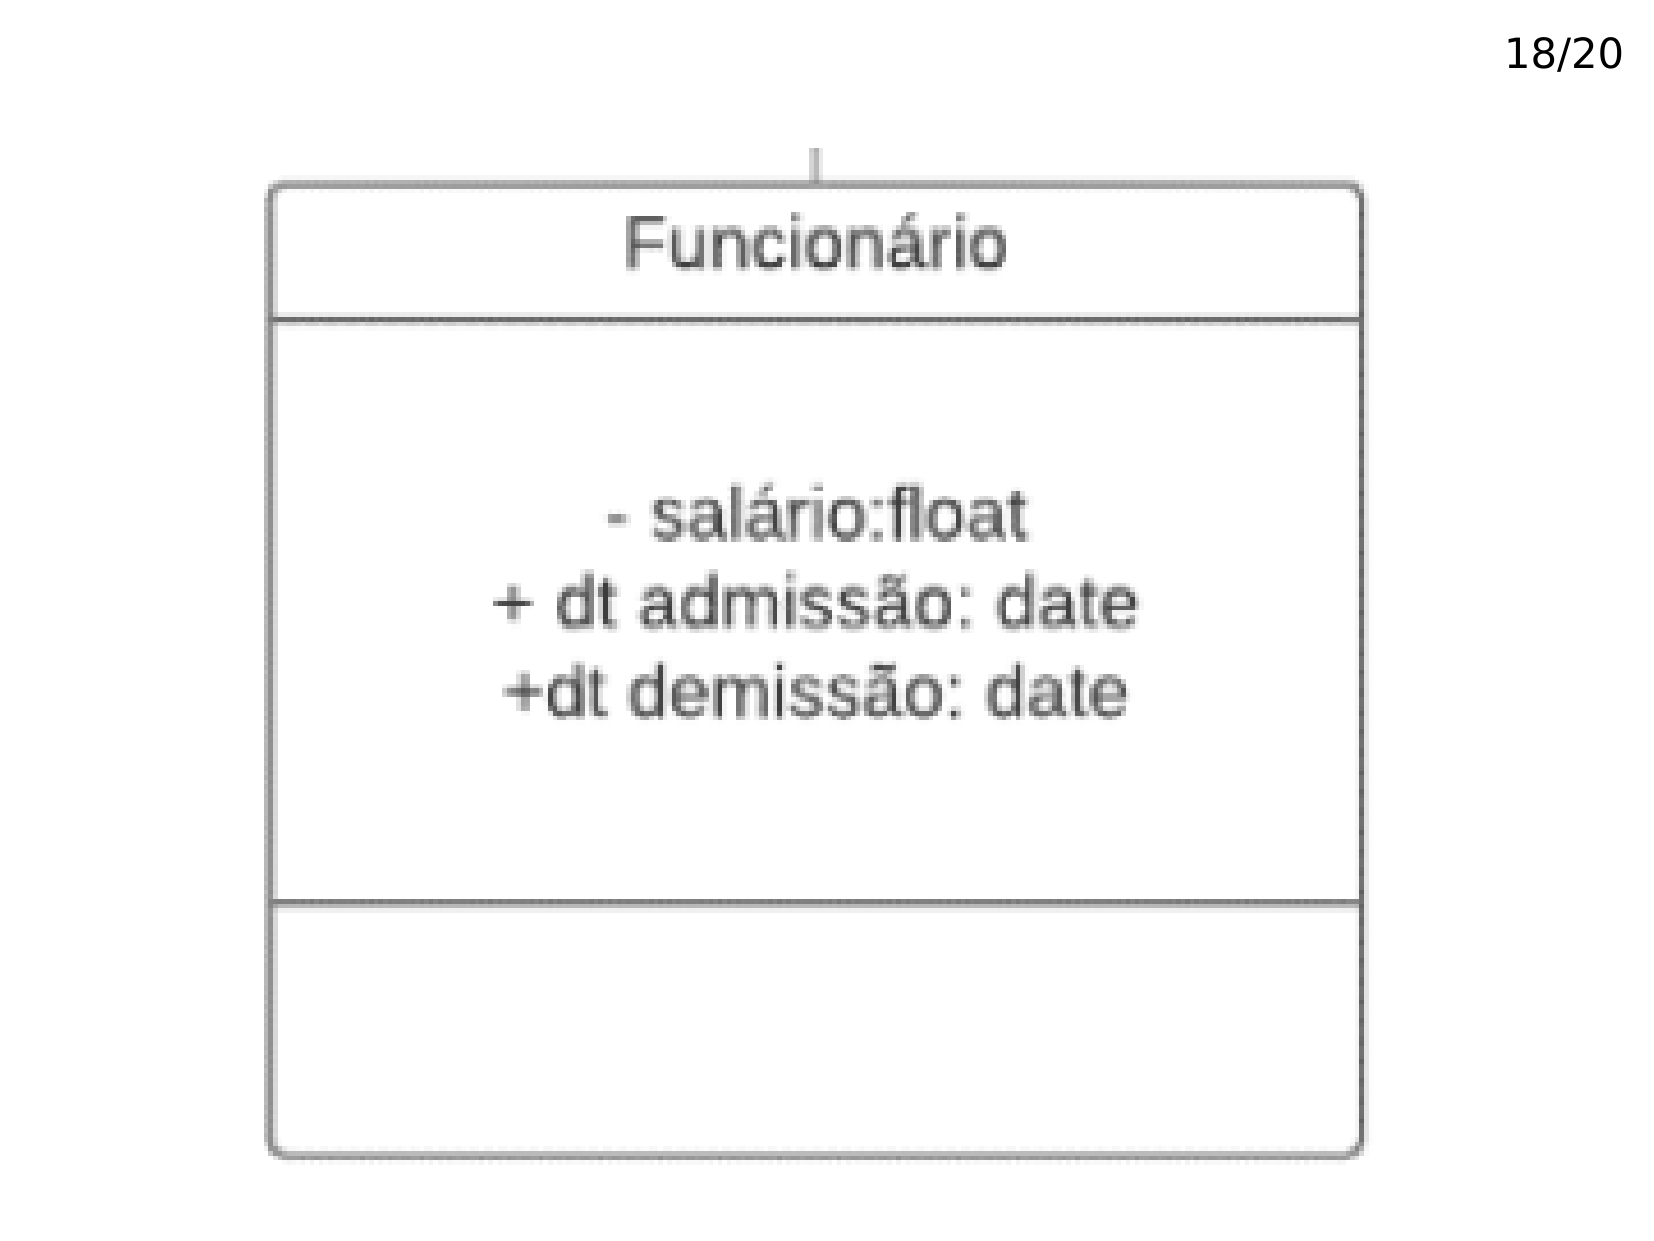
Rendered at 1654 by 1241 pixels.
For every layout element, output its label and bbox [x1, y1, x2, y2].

picture [246, 148, 1415, 1211]
